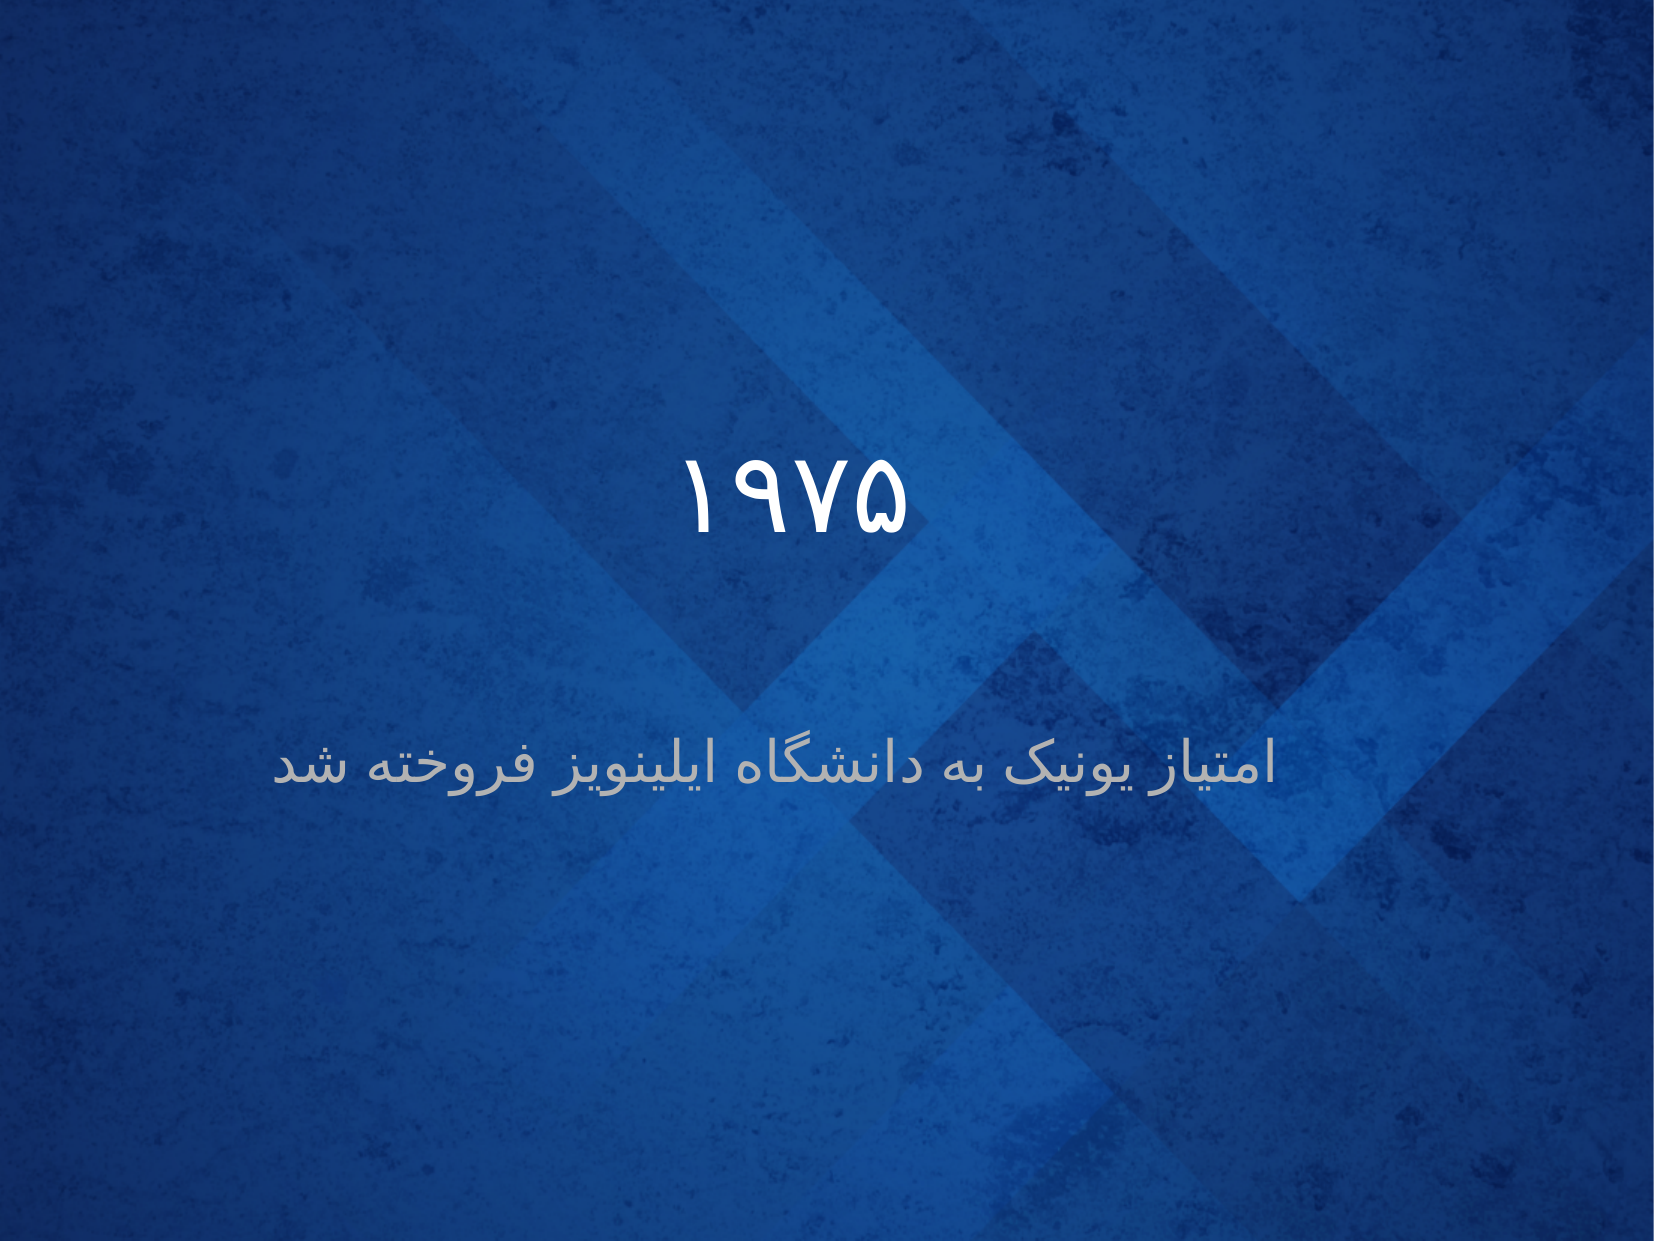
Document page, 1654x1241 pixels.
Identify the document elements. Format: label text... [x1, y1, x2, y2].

title ۱۹۷۵ [194, 383, 1388, 628]
subtitle امتیاز یونیک به دانشگاه ایلینویز فروخته شد [194, 627, 1341, 910]
picture [0, 0, 1654, 1241]
